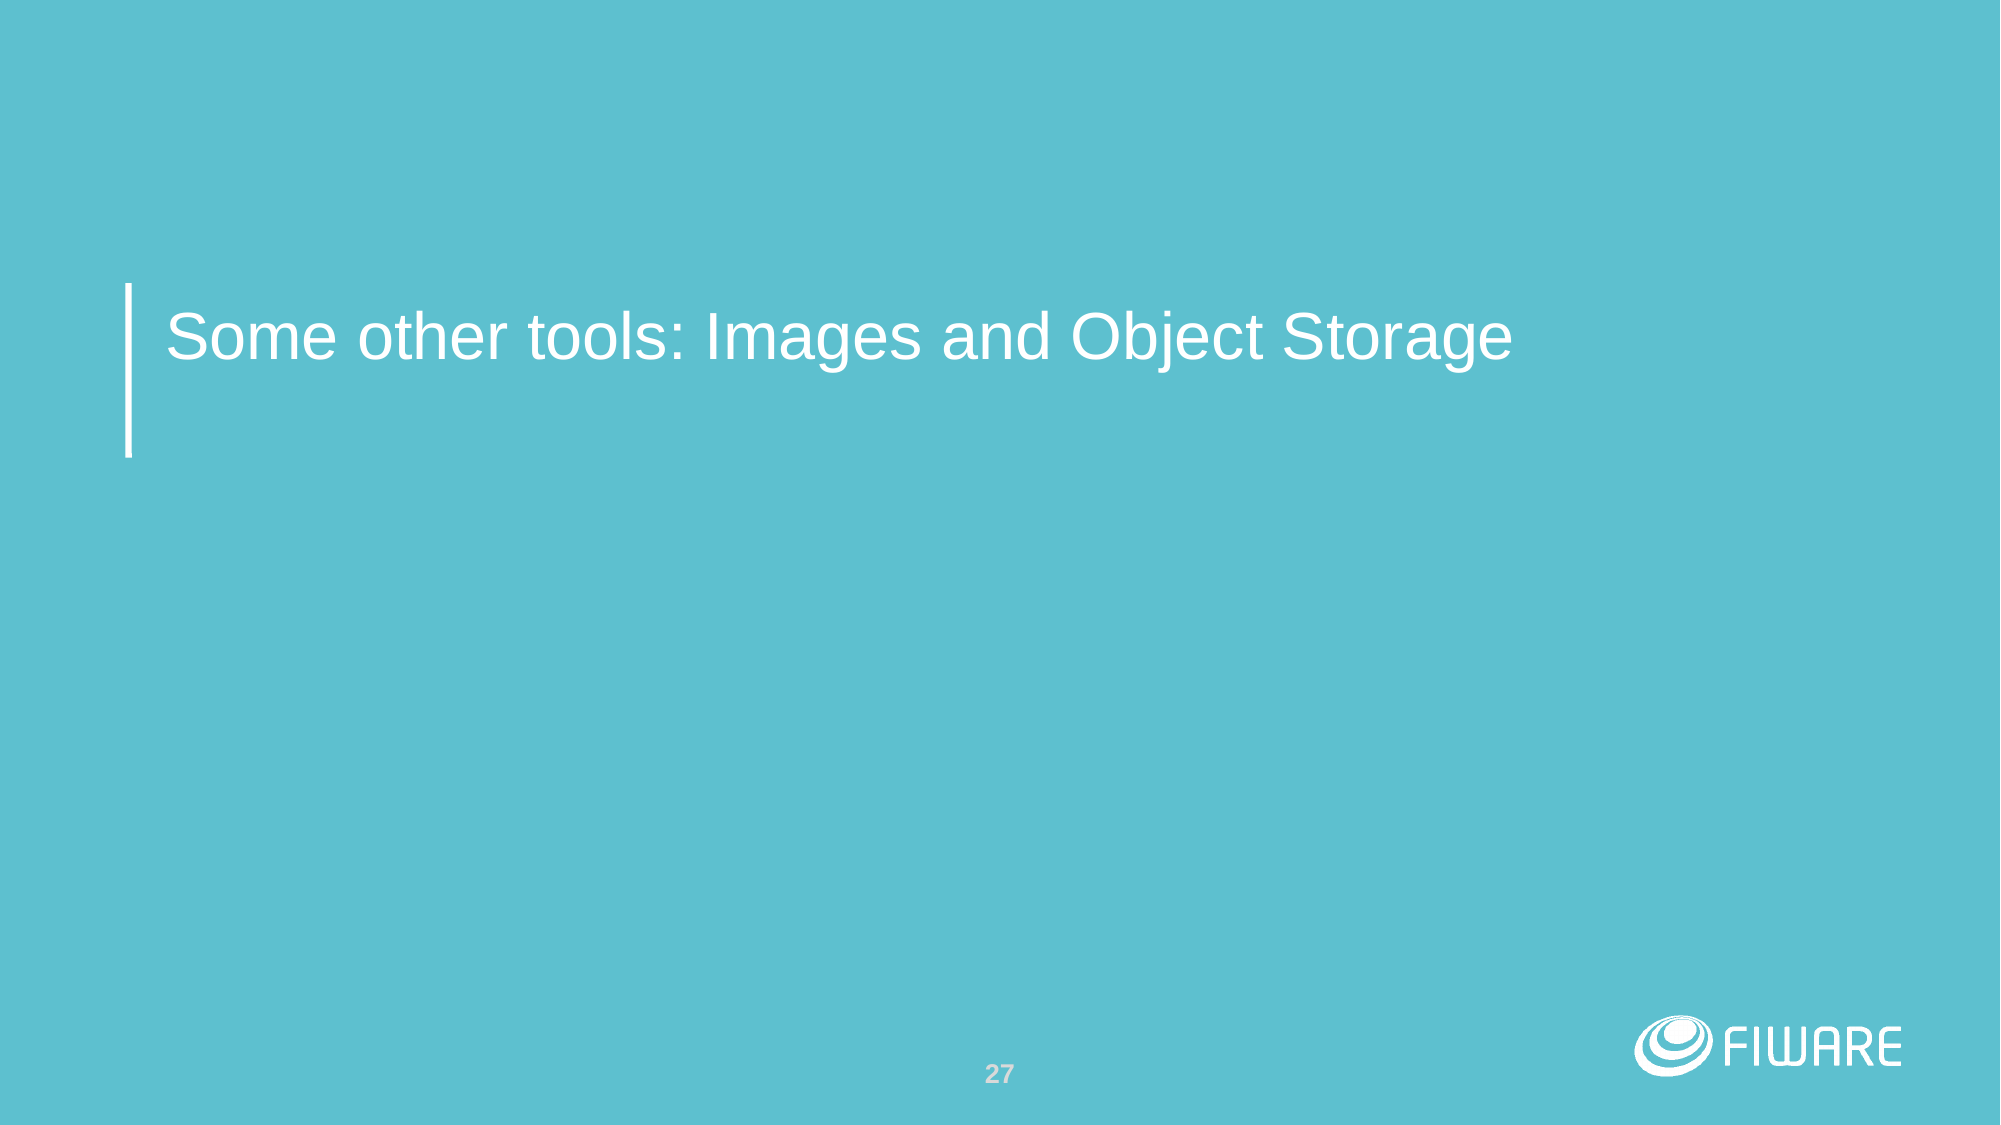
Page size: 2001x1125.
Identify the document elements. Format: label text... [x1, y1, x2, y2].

picture [1620, 996, 1919, 1090]
slide_number <number> [887, 1042, 1113, 1103]
title Some other tools: Images and Object Storage [150, 277, 1850, 453]
